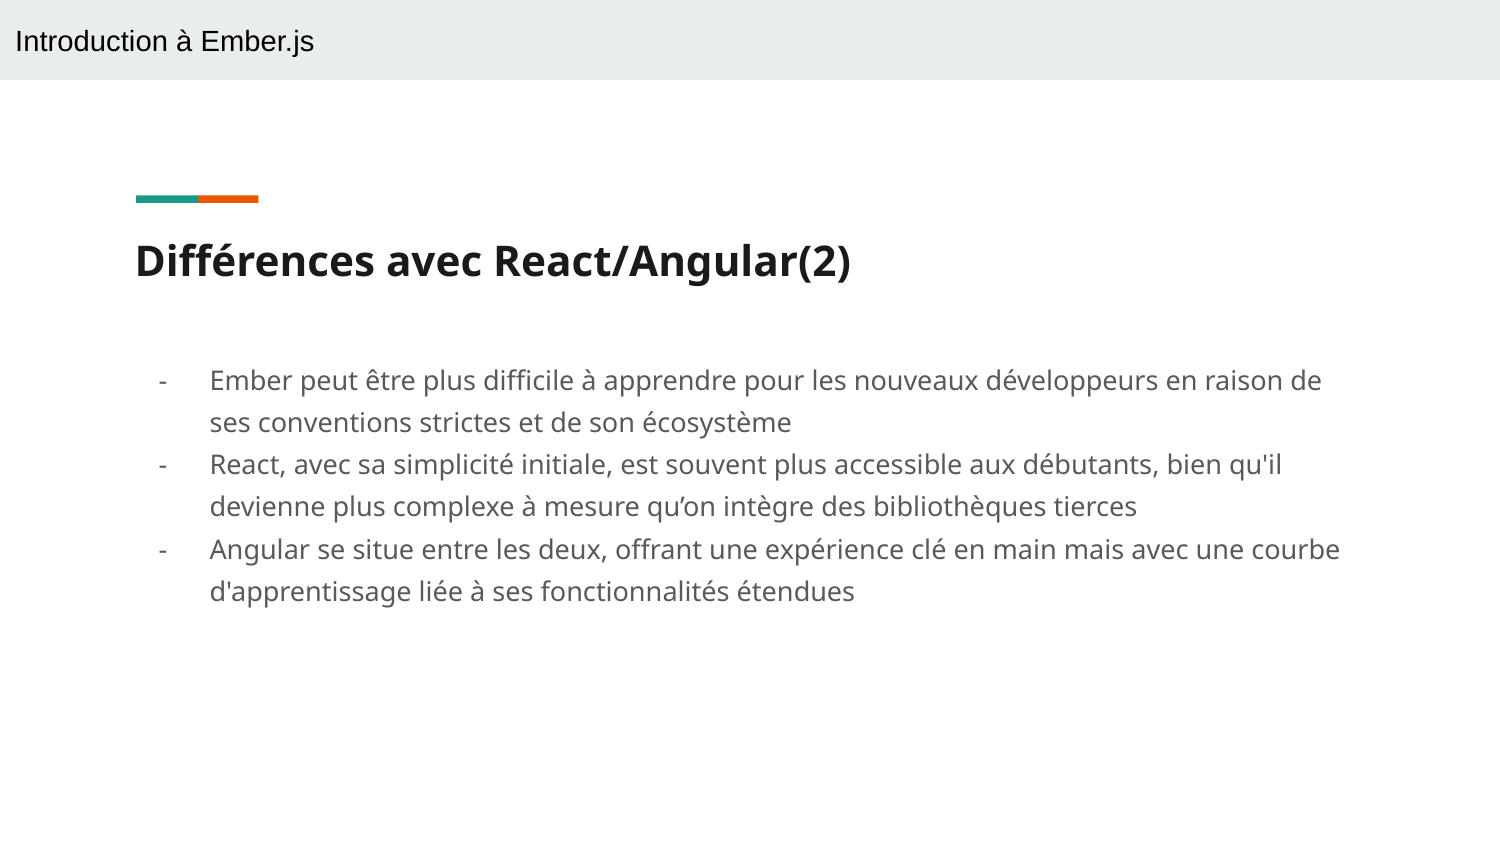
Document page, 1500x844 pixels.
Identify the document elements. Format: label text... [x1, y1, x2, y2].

title Différences avec React/Angular(2) [119, 216, 1381, 305]
list Ember peut être plus difficile à apprendre pour les nouveaux développeurs en raison de ses conventions strictes et de son écosystème React, avec sa simplicité initiale, est souvent plus accessible aux débutants, bien qu'il devienne plus complexe à mesure qu’on intègre des bibliothèques tierces Angular se situe entre les deux, offrant une expérience clé en main mais avec une courbe d'apprentissage liée à ses fonctionnalités étendues [119, 341, 1381, 712]
